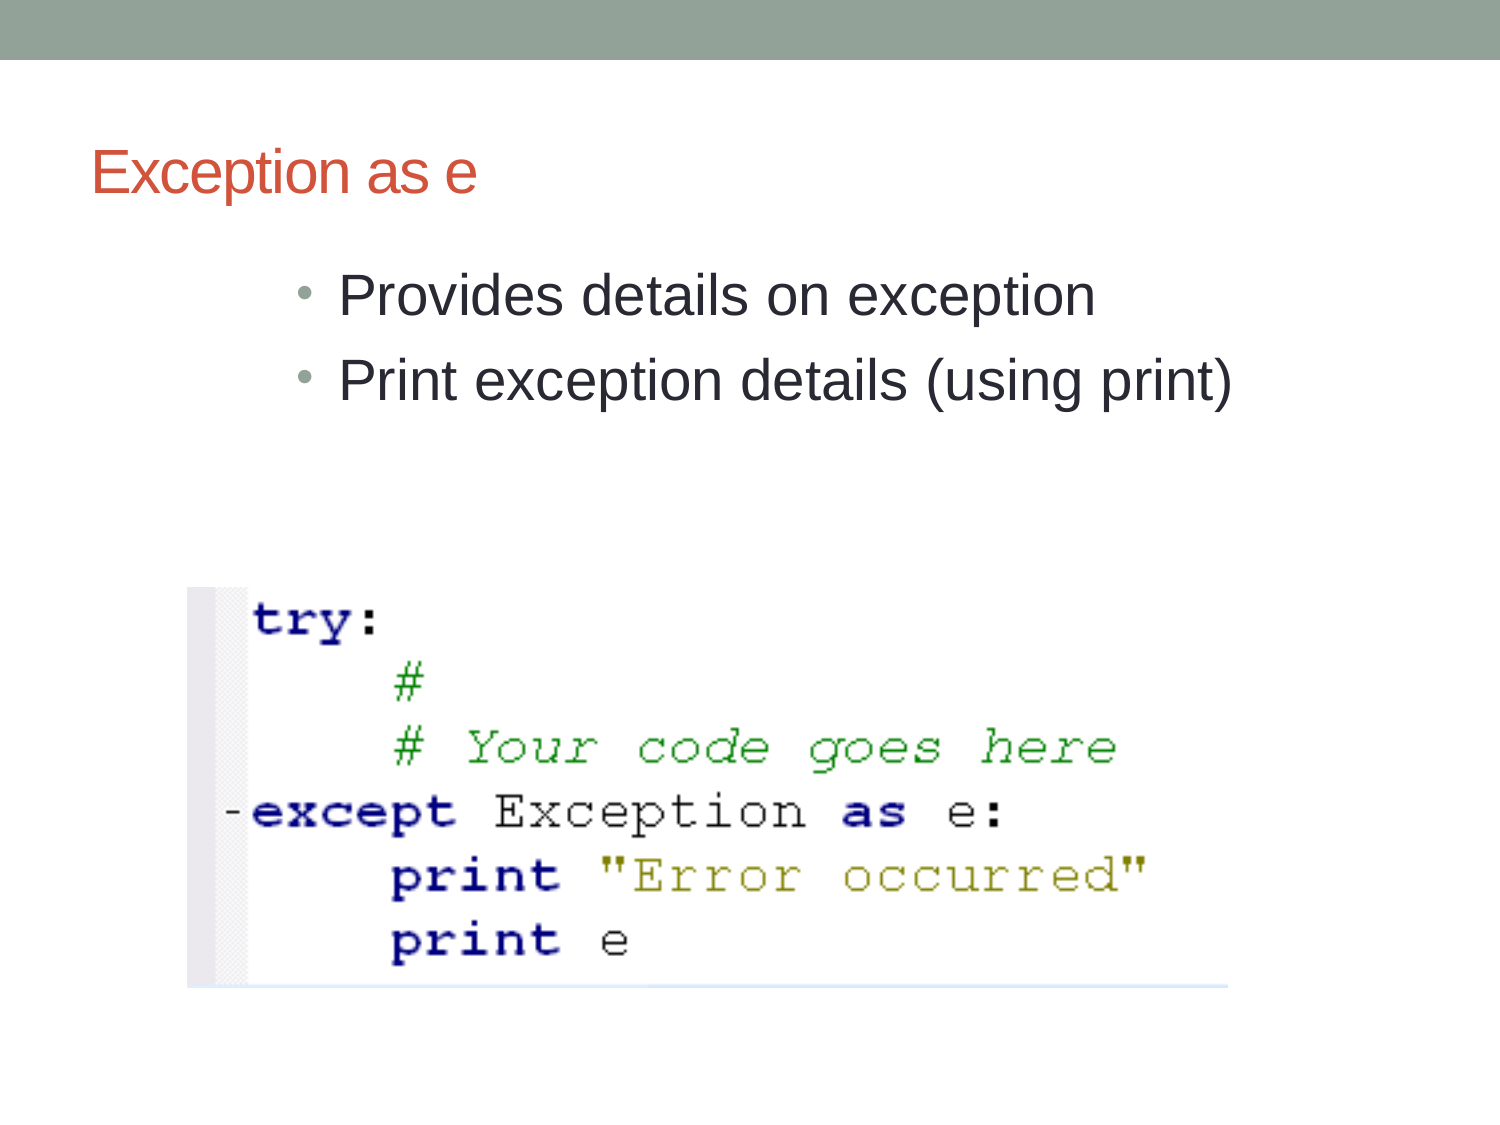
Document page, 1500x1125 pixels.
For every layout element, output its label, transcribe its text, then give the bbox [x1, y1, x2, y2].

list Provides details on exception Print exception details (using print) [275, 249, 1276, 526]
title Exception as e [75, 87, 1426, 251]
picture [187, 587, 1228, 988]
